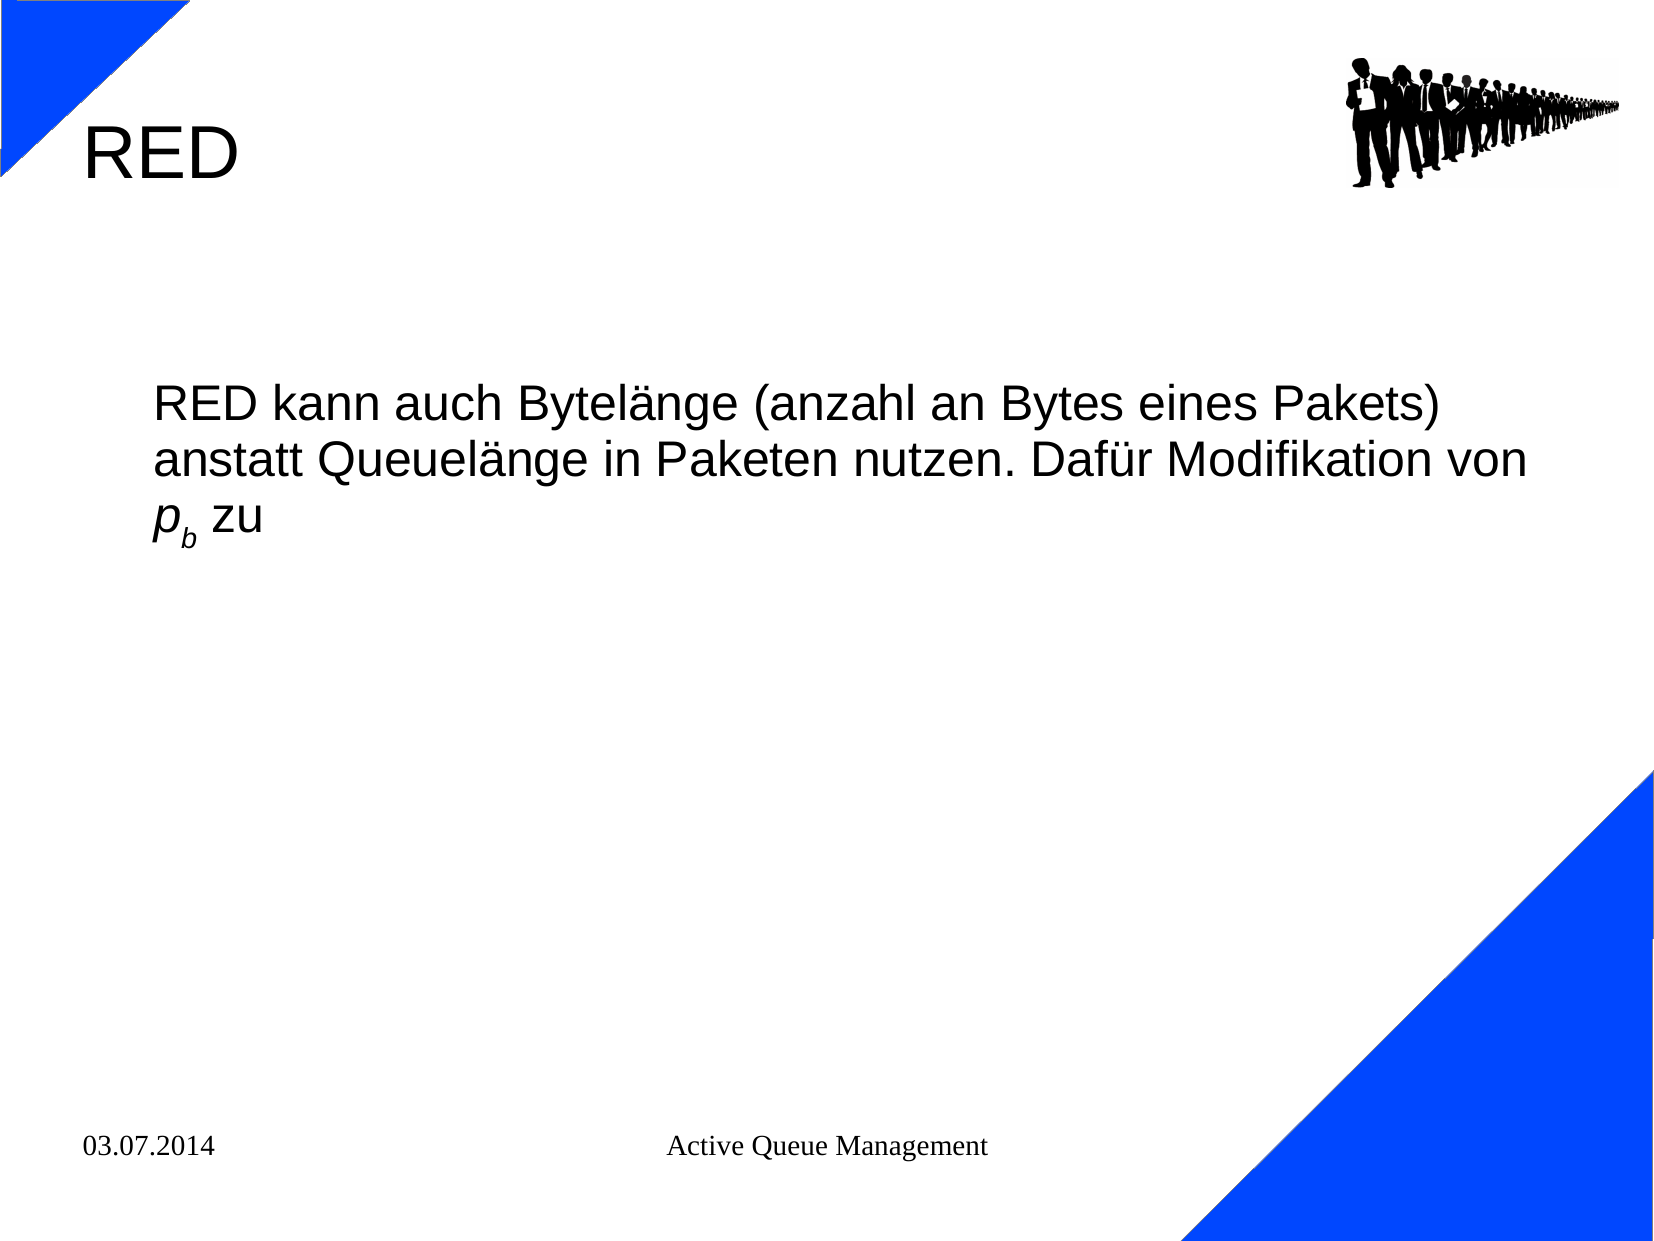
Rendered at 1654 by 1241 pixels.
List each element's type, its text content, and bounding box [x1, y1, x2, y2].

title RED [82, 49, 1571, 257]
text_box [0, 0, 190, 177]
picture [1346, 58, 1619, 188]
list RED kann auch Bytelänge (anzahl an Bytes eines Pakets) anstatt Queuelänge in Paketen nutzen. Dafür Modifikation von pb zu [82, 290, 1571, 1109]
text_box [1180, 770, 1654, 1241]
